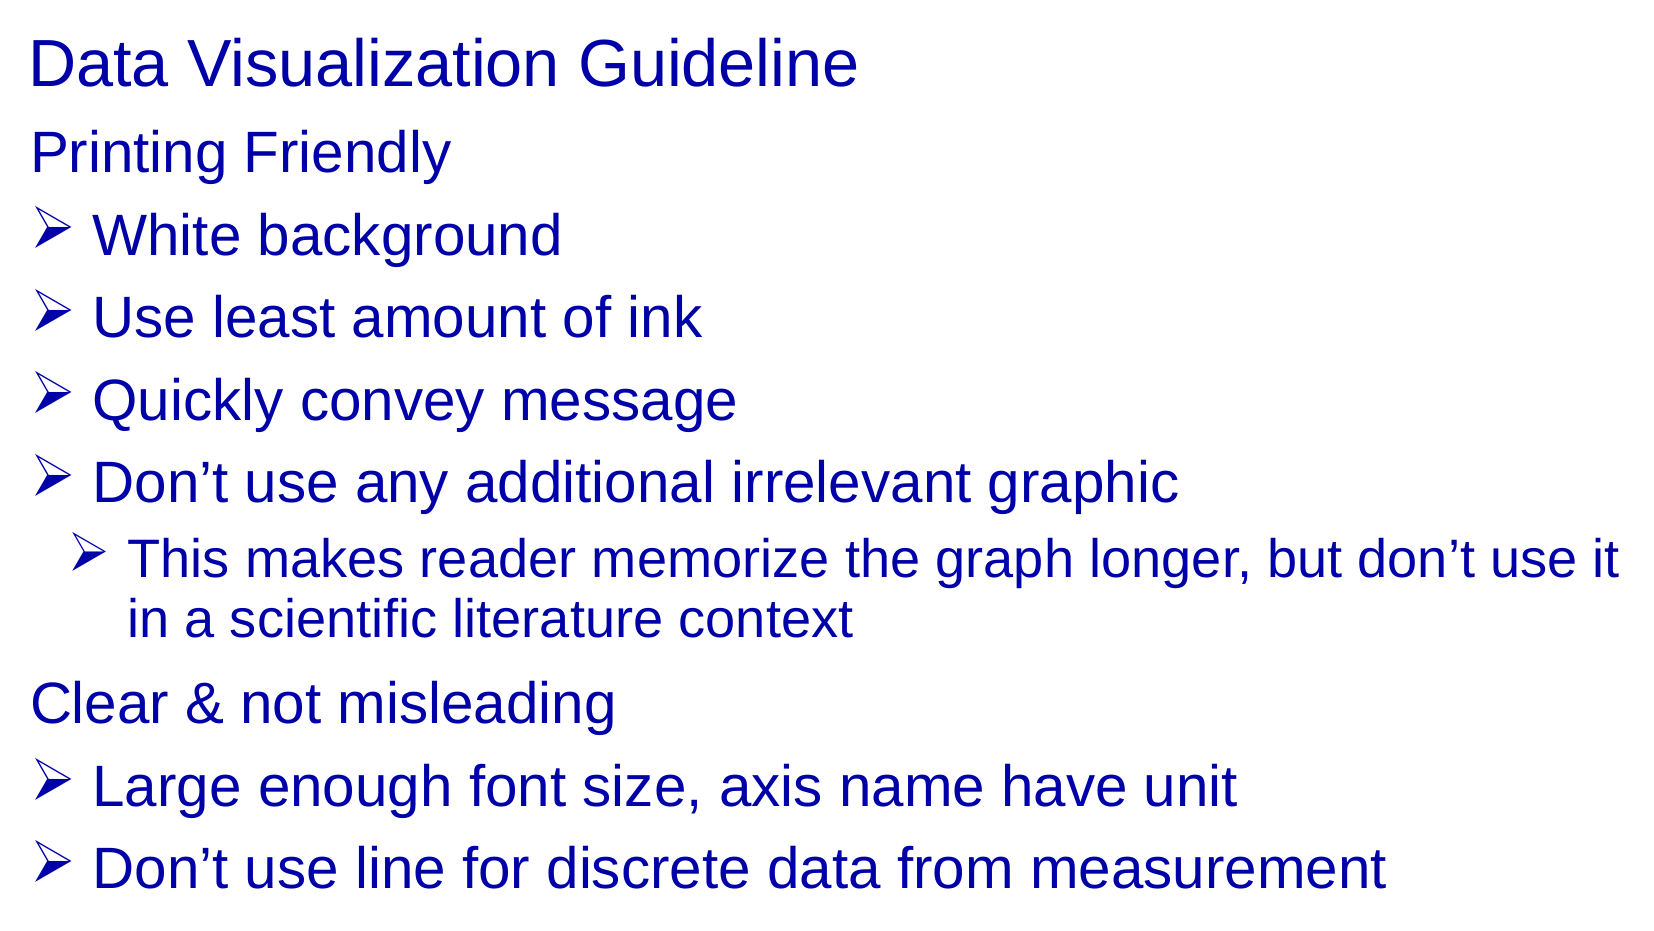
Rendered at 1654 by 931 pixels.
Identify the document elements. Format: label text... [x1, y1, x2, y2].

title Data Visualization Guideline [28, 21, 1626, 106]
list Printing Friendly White background Use least amount of ink Quickly convey message Don’t use any additional irrelevant graphic This makes reader memorize the graph longer, but don’t use it in a scientific literature context Clear & not misleading Large enough font size, axis name have unit Don’t use line for discrete data from measurement [30, 120, 1645, 916]
